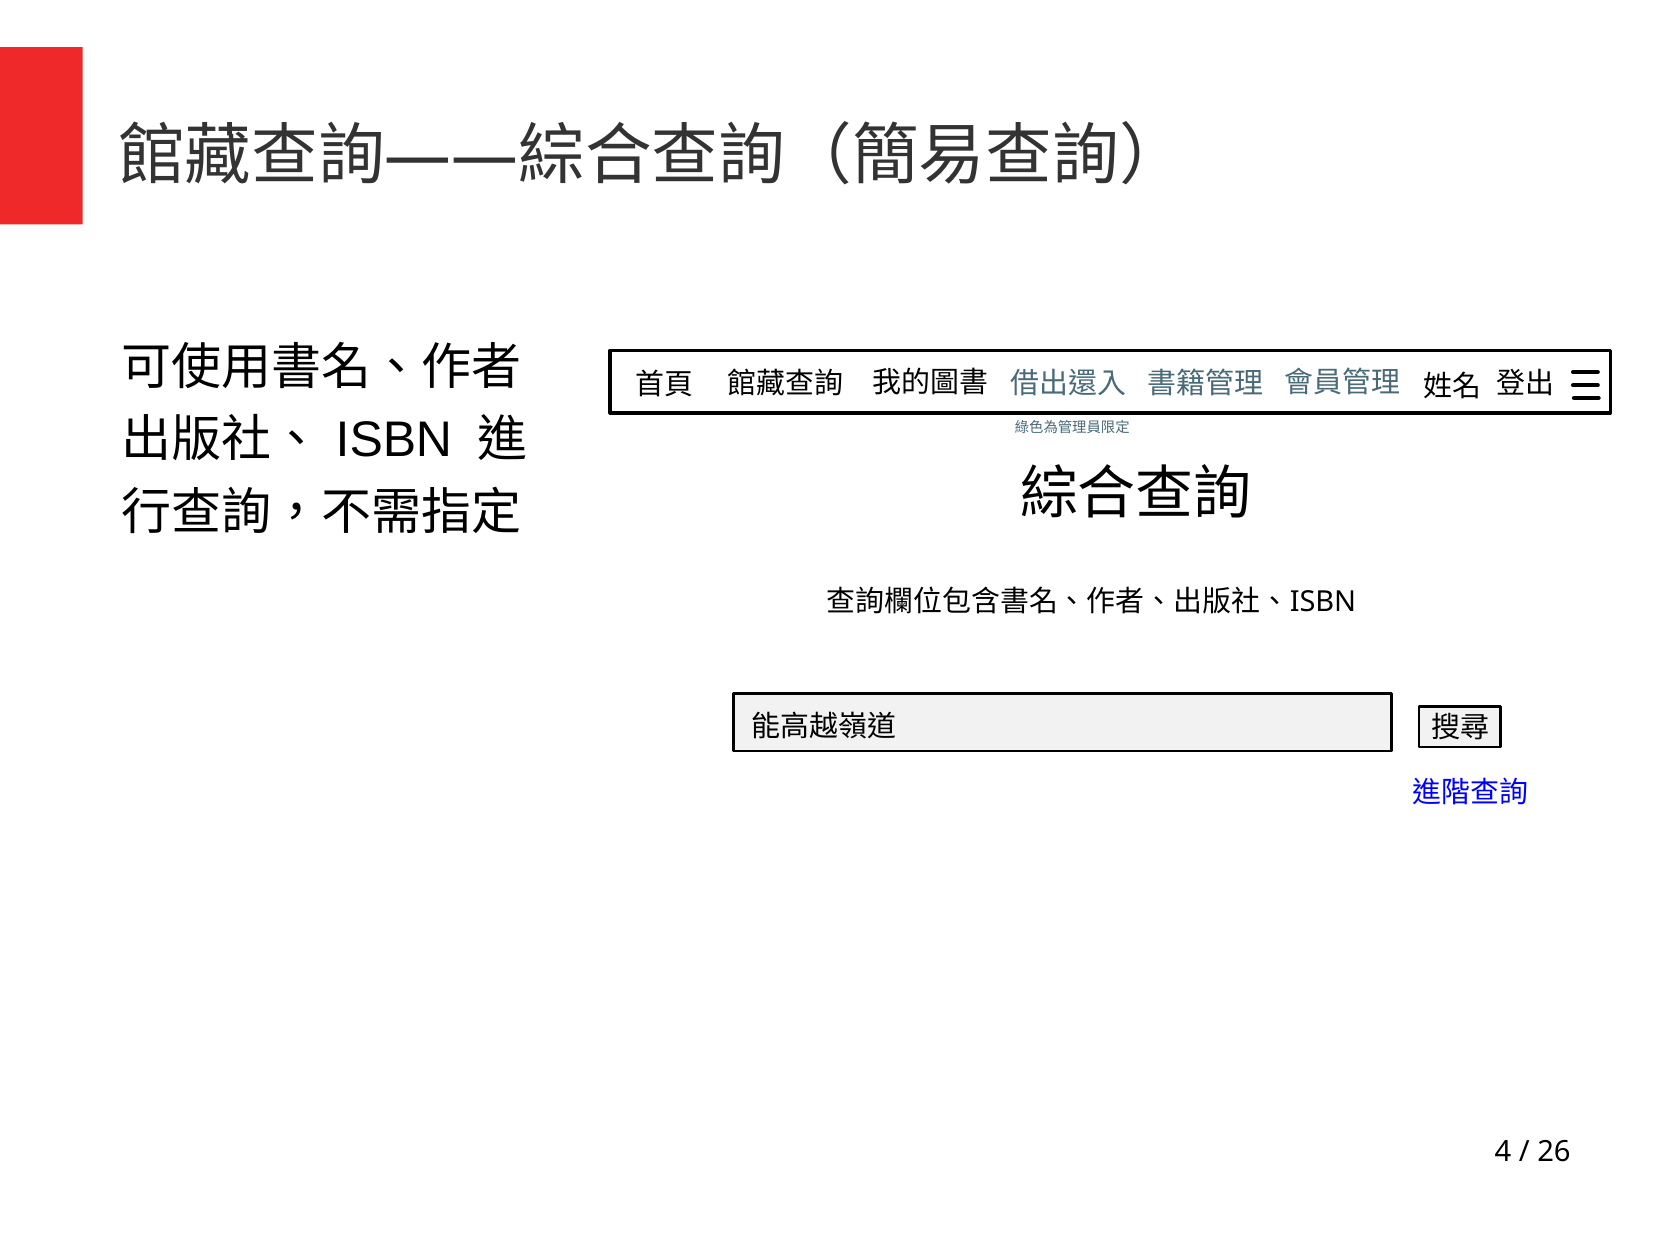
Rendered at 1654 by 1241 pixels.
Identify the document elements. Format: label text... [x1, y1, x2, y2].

picture [602, 342, 1620, 1062]
title 館藏查詢——綜合查詢（簡易查詢） [118, 49, 1571, 257]
text_box 可使用書名、作者出版社、ISBN 進行查詢，不需指定 [106, 318, 556, 556]
